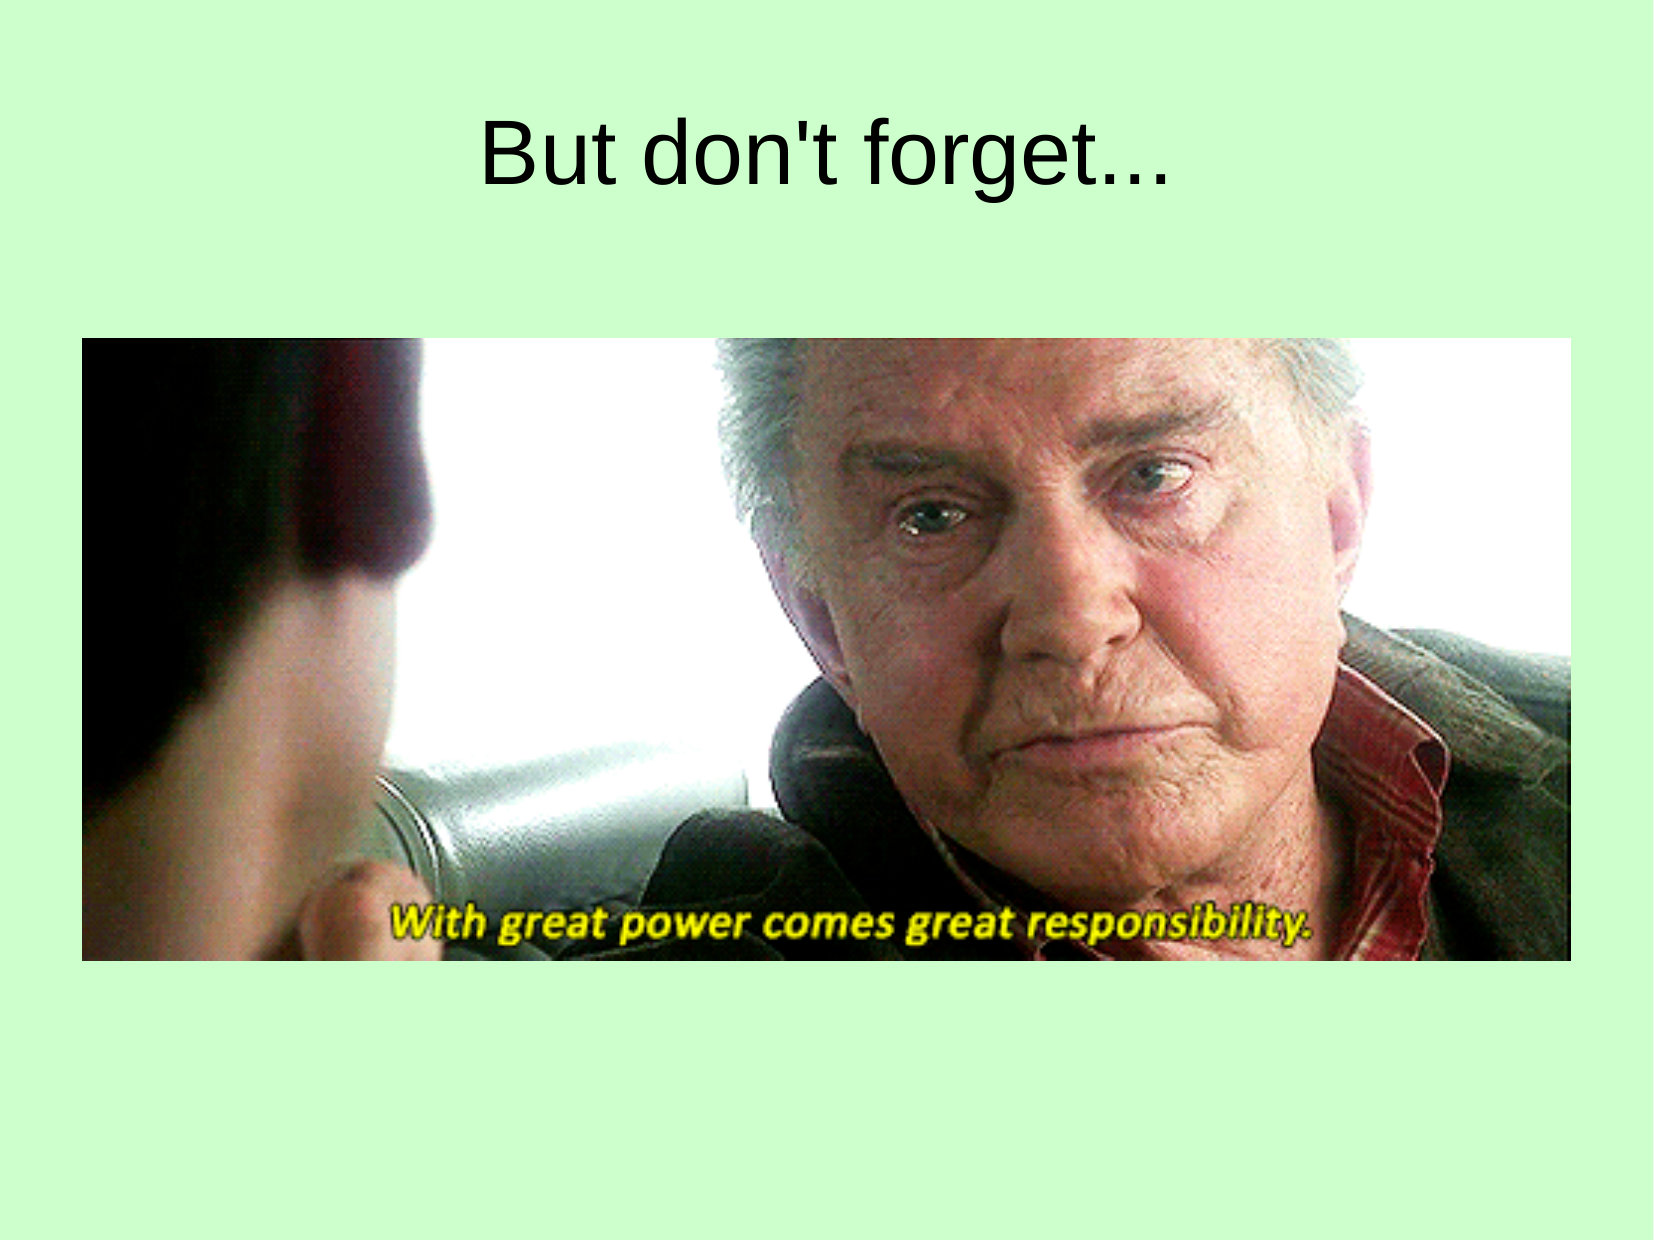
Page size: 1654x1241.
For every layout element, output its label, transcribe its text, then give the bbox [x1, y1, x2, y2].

picture [82, 338, 1571, 961]
title But don't forget... [82, 49, 1571, 257]
